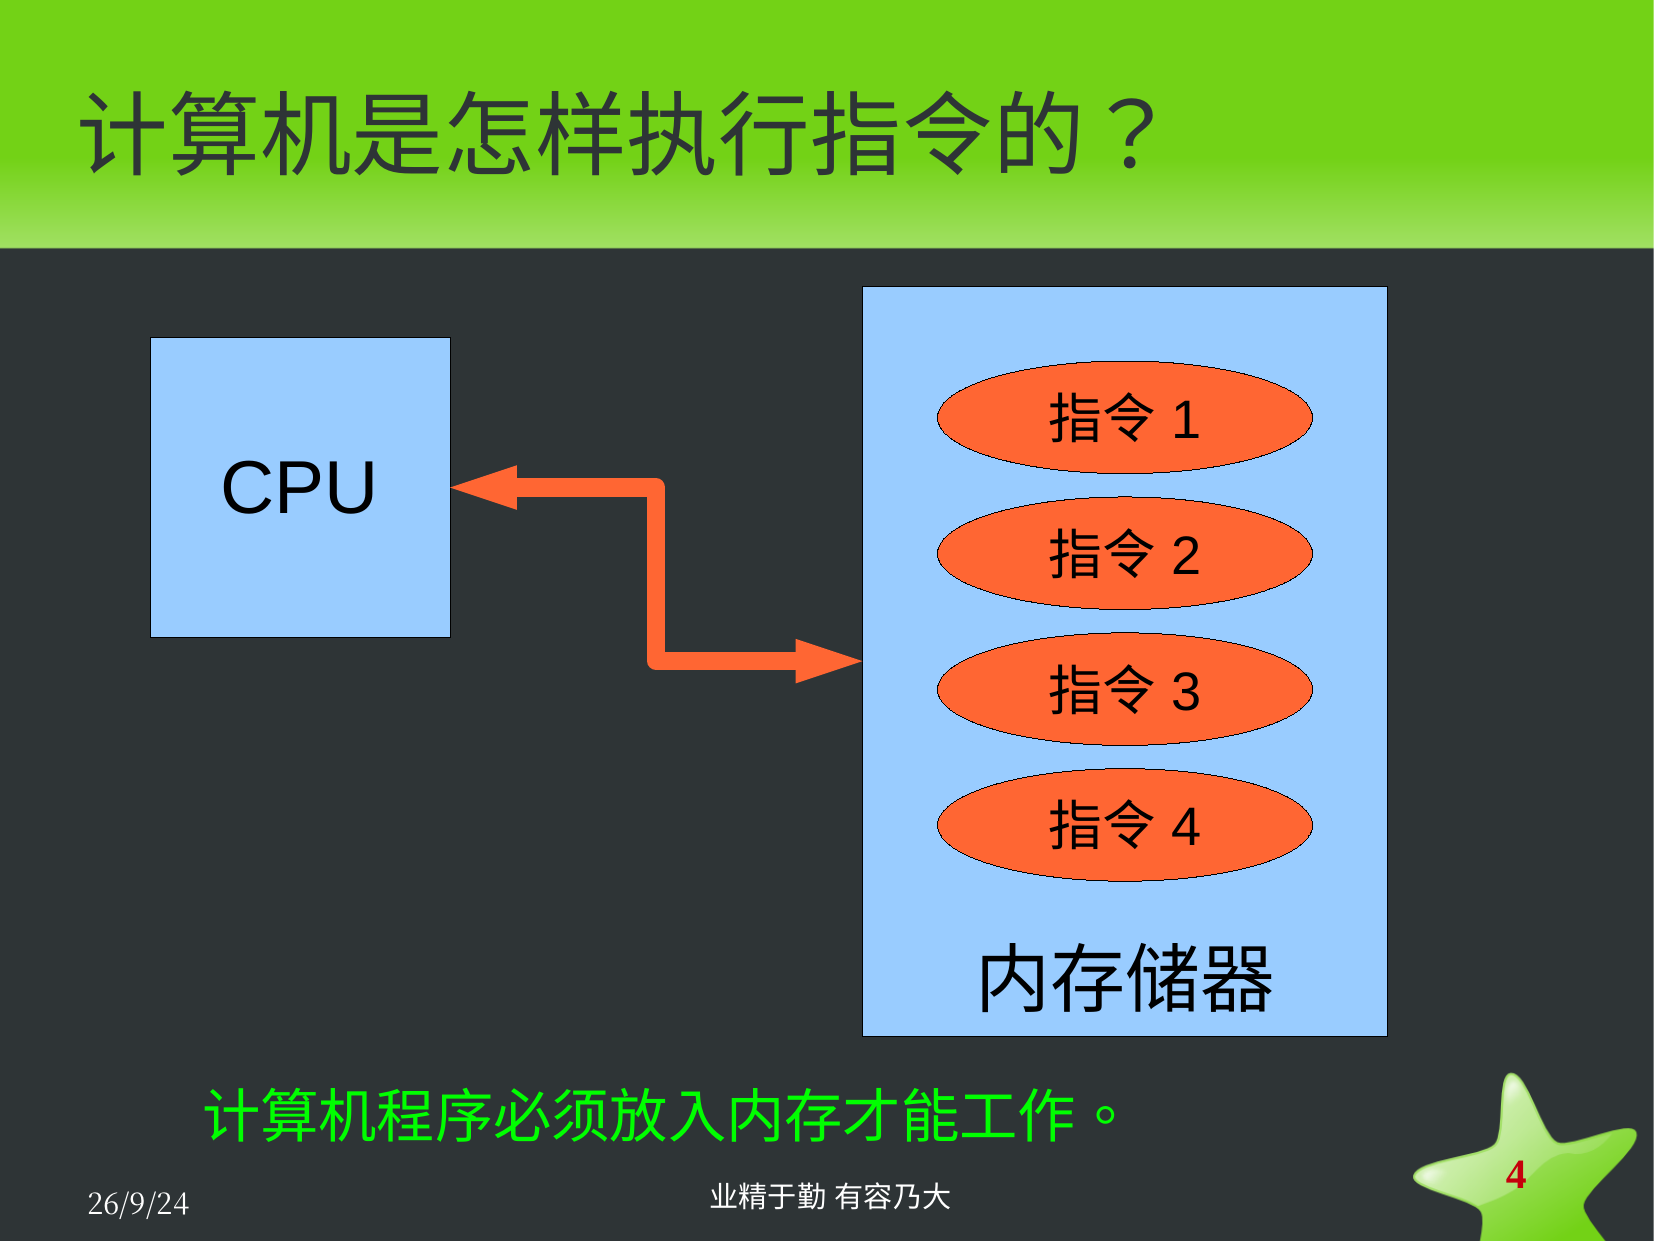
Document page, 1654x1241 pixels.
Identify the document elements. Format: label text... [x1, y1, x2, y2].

text_box 指令3 [937, 632, 1313, 746]
text_box 指令2 [937, 496, 1313, 610]
picture [0, 0, 1654, 1241]
text_box 指令4 [937, 768, 1313, 882]
text_box 计算机程序必须放入内存才能工作。 [187, 1068, 1150, 1151]
text_box CPU [150, 337, 451, 638]
text_box 指令1 [937, 361, 1313, 474]
text_box 内存储器 [862, 286, 1388, 1037]
title 计算机是怎样执行指令的？ [76, 29, 1565, 237]
